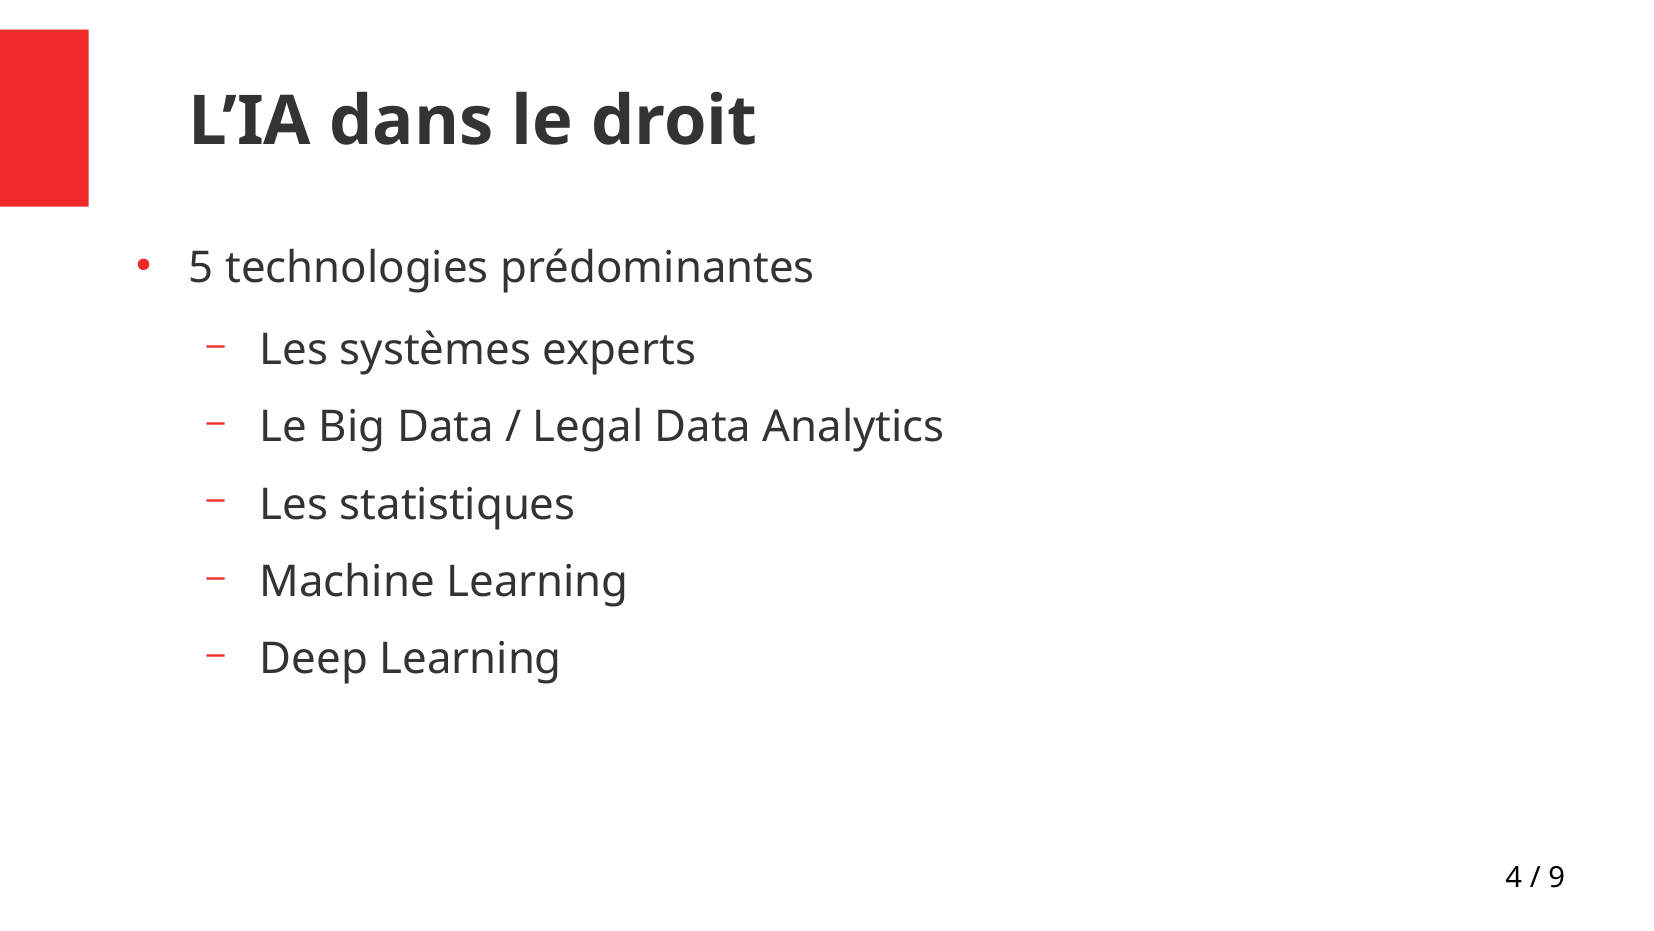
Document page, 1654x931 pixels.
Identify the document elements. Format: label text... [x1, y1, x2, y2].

title L’IA dans le droit [118, 29, 1595, 207]
list 5 technologies prédominantes Les systèmes experts Le Big Data / Legal Data Analytics Les statistiques Machine Learning Deep Learning [118, 236, 1595, 798]
